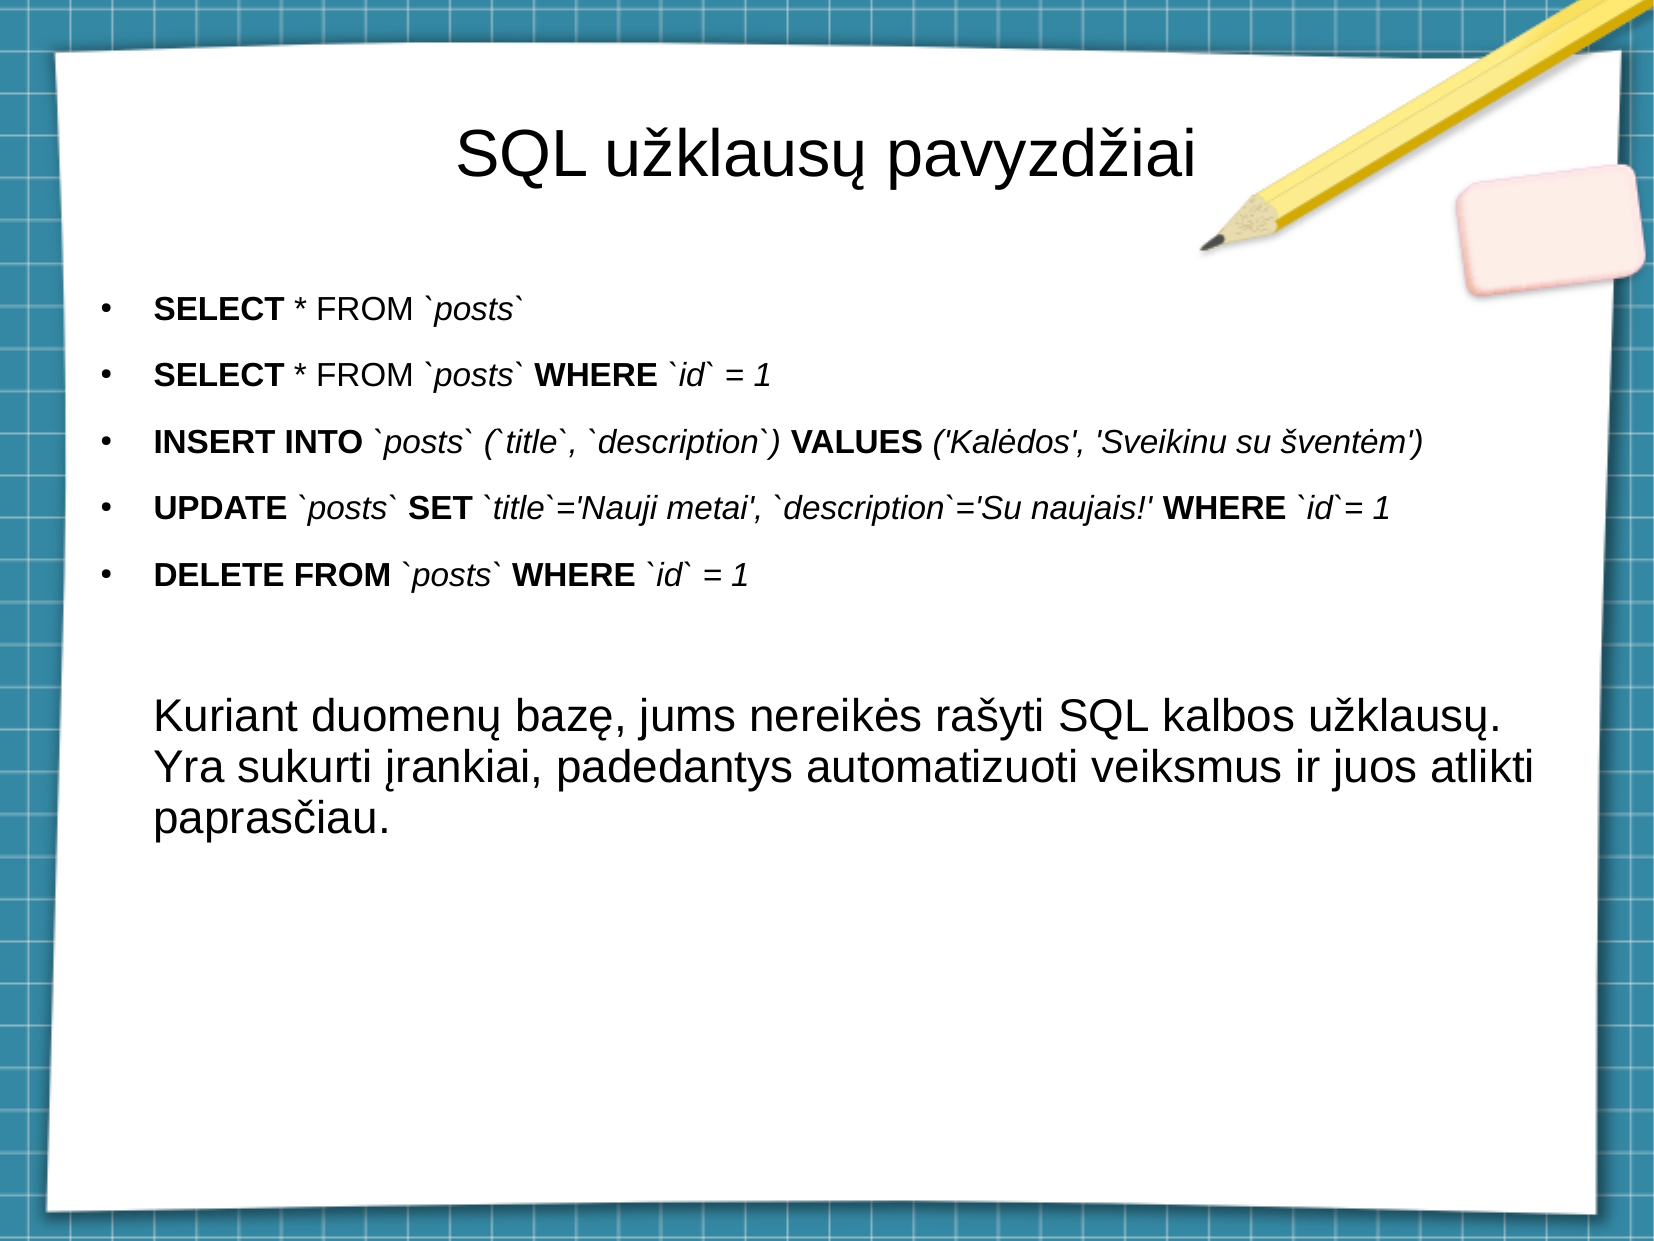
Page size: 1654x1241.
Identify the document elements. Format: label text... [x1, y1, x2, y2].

picture [0, 0, 1654, 1241]
title SQL užklausų pavyzdžiai [82, 49, 1571, 257]
list SELECT * FROM `posts` SELECT * FROM `posts` WHERE `id` = 1 INSERT INTO `posts` (`title`, `description`) VALUES ('Kalėdos', 'Sveikinu su šventėm') UPDATE `posts` SET `title`='Nauji metai', `description`='Su naujais!' WHERE `id`= 1 DELETE FROM `posts` WHERE `id` = 1 Kuriant duomenų bazę, jums nereikės rašyti SQL kalbos užklausų. Yra sukurti įrankiai, padedantys automatizuoti veiksmus ir juos atlikti paprasčiau. [82, 290, 1571, 1010]
